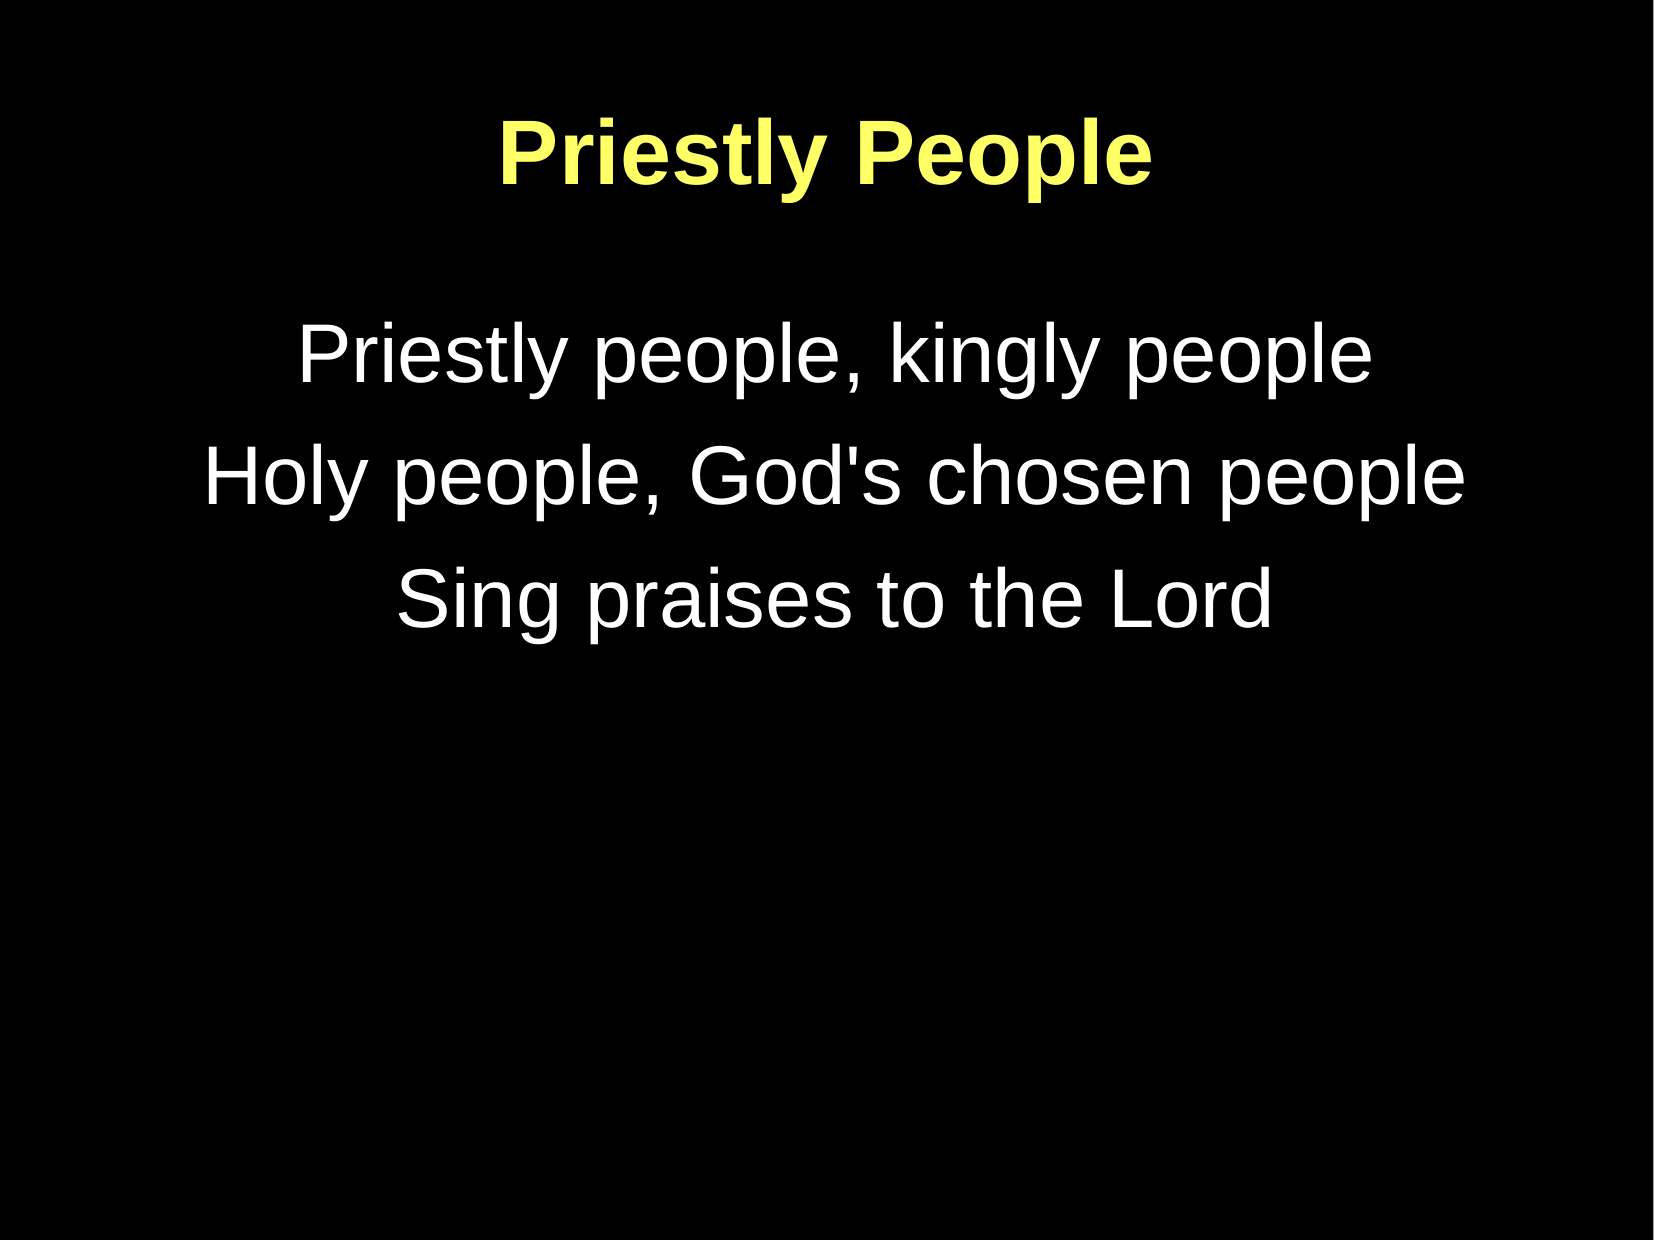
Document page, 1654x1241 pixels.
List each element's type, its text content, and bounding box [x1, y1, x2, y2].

title Priestly People [82, 49, 1571, 257]
list Priestly people, kingly people Holy people, God's chosen people Sing praises to the Lord [0, 307, 1654, 1027]
